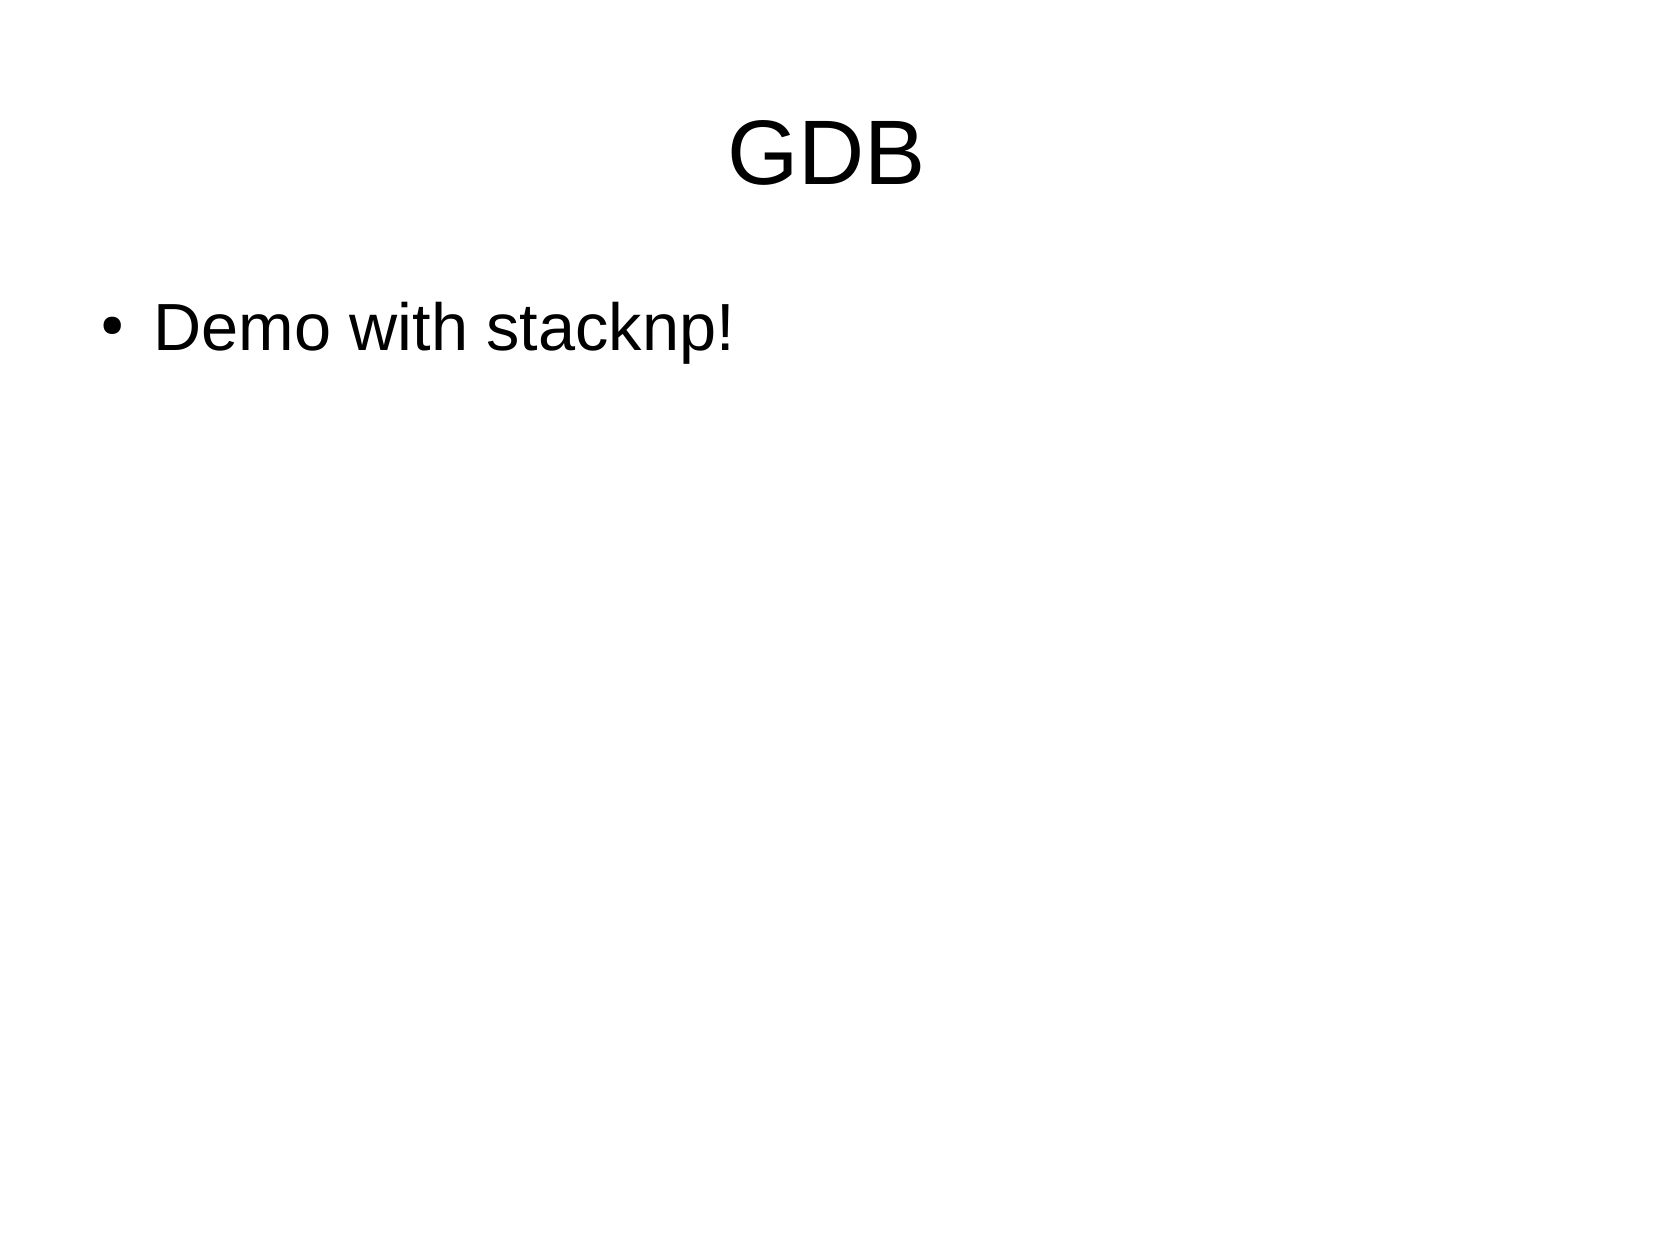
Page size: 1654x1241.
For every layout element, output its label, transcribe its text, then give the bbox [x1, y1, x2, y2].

title GDB [82, 49, 1571, 257]
list Demo with stacknp! [82, 290, 1571, 1010]
